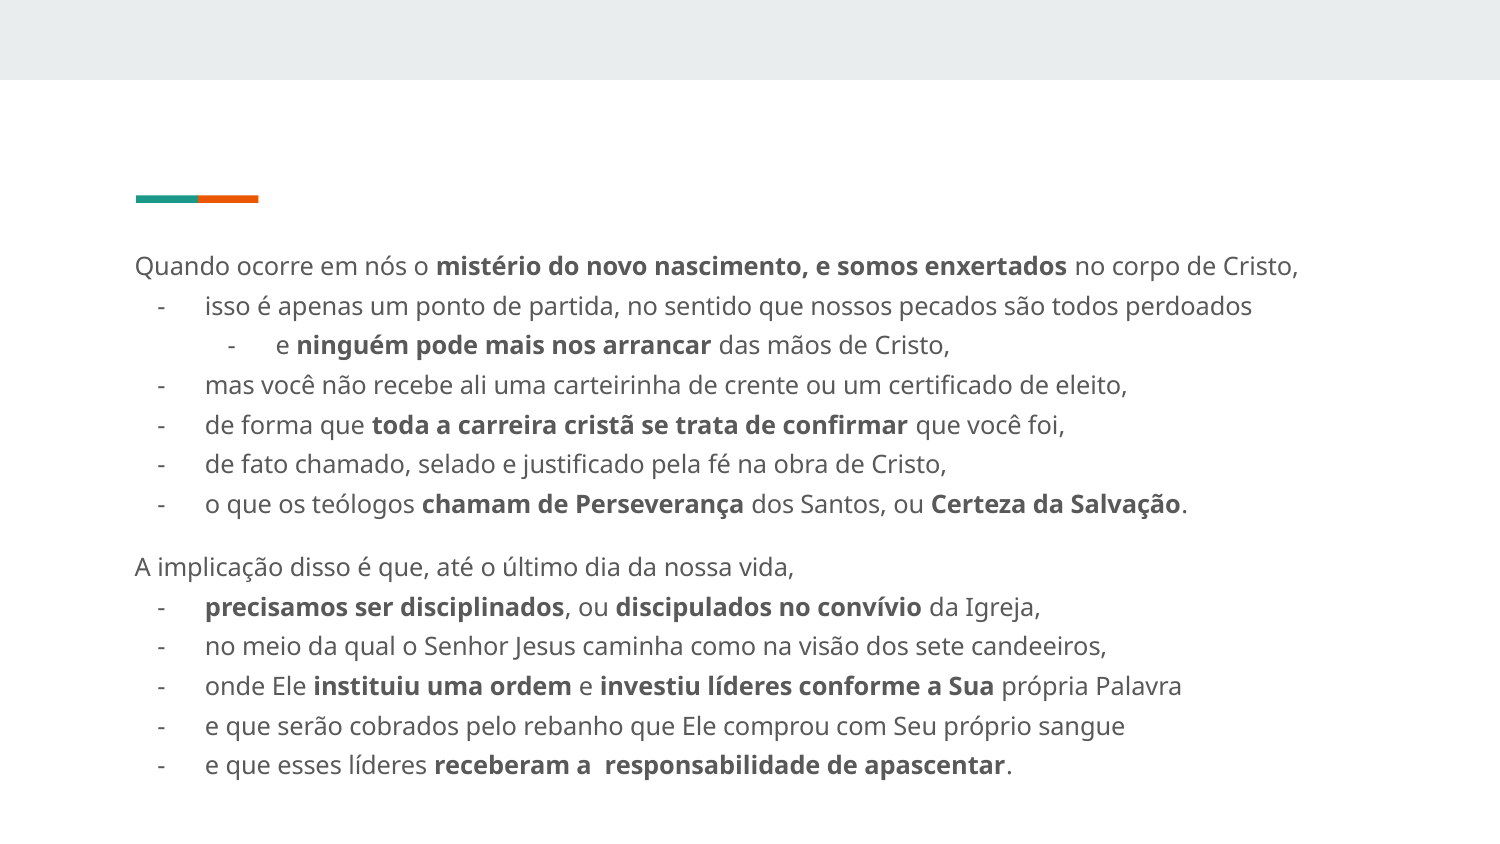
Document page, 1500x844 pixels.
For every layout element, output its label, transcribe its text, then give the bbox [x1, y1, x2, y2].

list Quando ocorre em nós o mistério do novo nascimento, e somos enxertados no corpo de Cristo, isso é apenas um ponto de partida, no sentido que nossos pecados são todos perdoados e ninguém pode mais nos arrancar das mãos de Cristo, mas você não recebe ali uma carteirinha de crente ou um certificado de eleito, de forma que toda a carreira cristã se trata de confirmar que você foi, de fato chamado, selado e justificado pela fé na obra de Cristo, o que os teólogos chamam de Perseverança dos Santos, ou Certeza da Salvação. A implicação disso é que, até o último dia da nossa vida, precisamos ser disciplinados, ou discipulados no convívio da Igreja, no meio da qual o Senhor Jesus caminha como na visão dos sete candeeiros, onde Ele instituiu uma ordem e investiu líderes conforme a Sua própria Palavra e que serão cobrados pelo rebanho que Ele comprou com Seu próprio sangue e que esses líderes receberam a responsabilidade de apascentar. [119, 228, 1448, 799]
